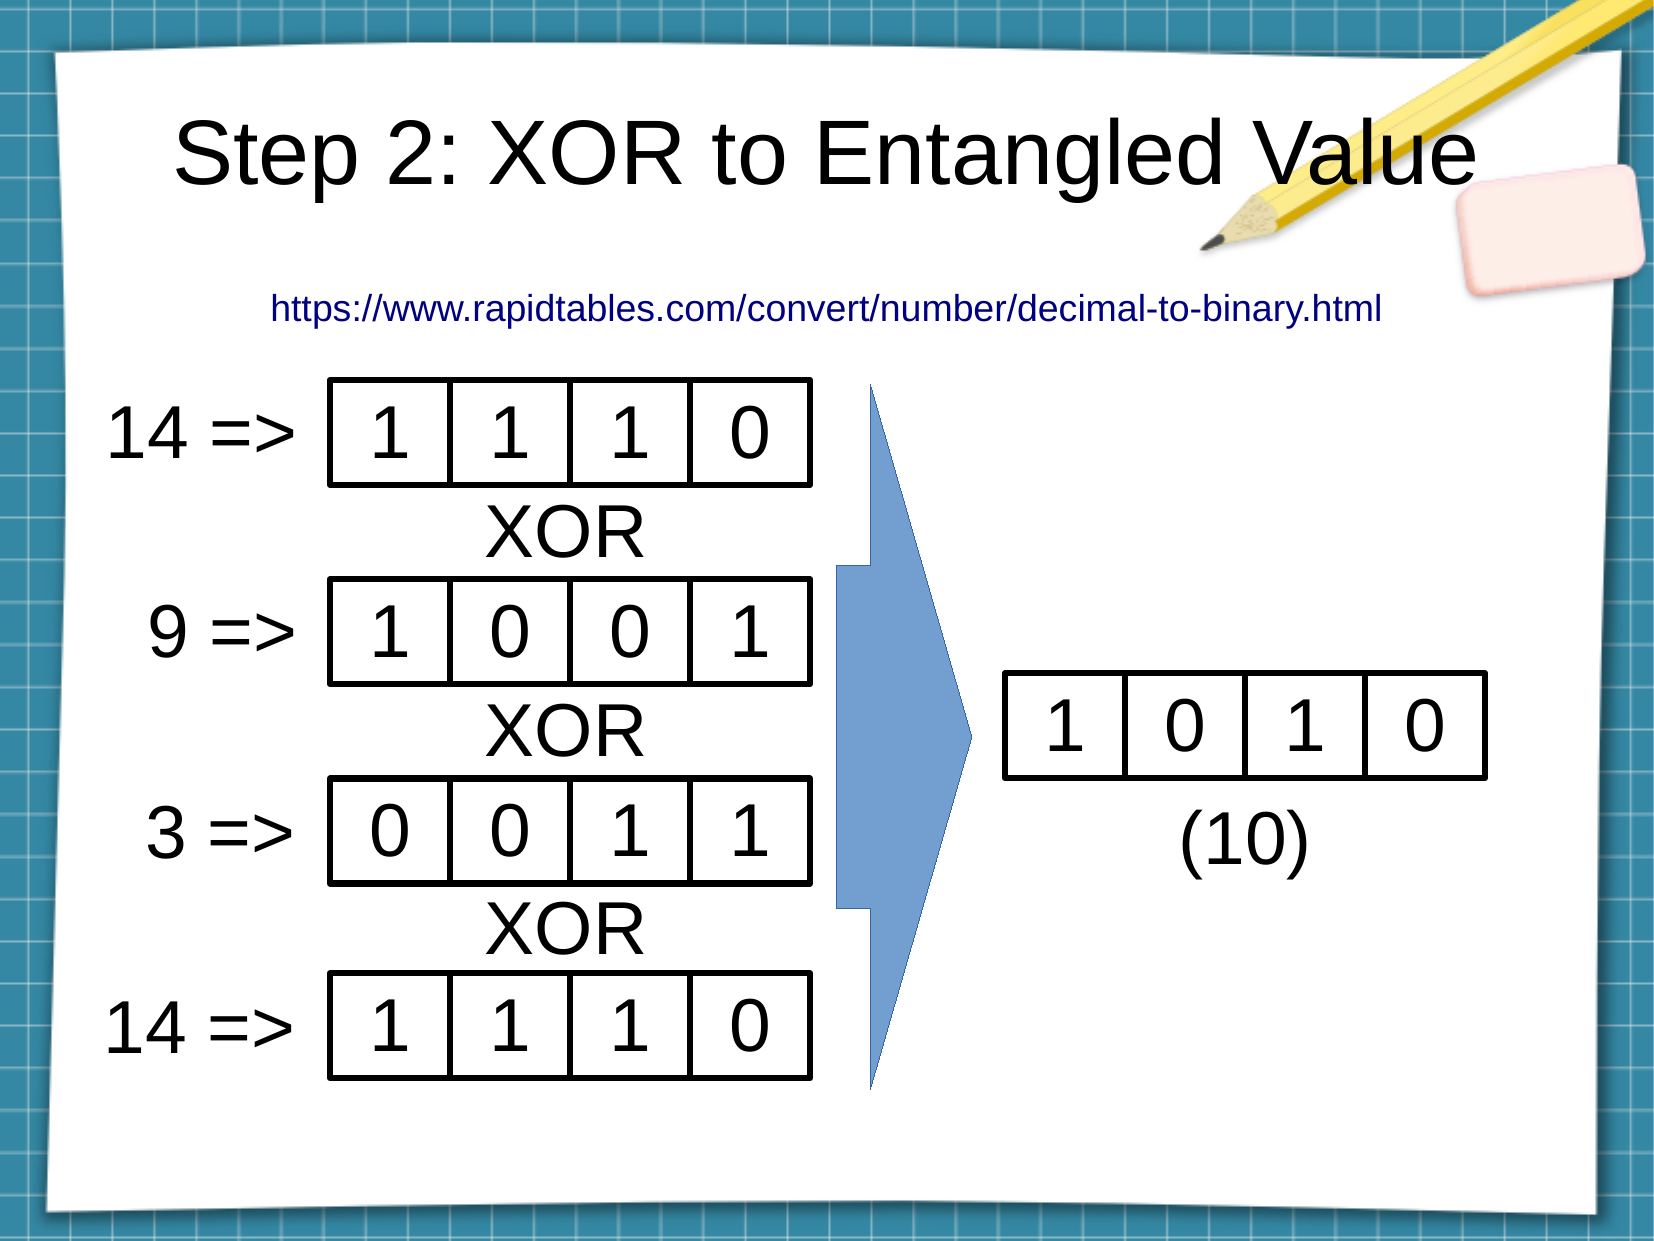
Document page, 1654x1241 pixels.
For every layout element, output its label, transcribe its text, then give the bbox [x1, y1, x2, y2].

text_box (10) [1125, 785, 1366, 891]
text_box 9 => [75, 579, 316, 685]
text_box 1 [1005, 673, 1125, 779]
text_box 1 [330, 379, 450, 485]
text_box 14 => [73, 975, 314, 1081]
text_box 1 [570, 379, 691, 485]
text_box 3 => [73, 780, 314, 886]
text_box 0 [570, 579, 691, 685]
text_box 0 [330, 778, 450, 884]
text_box 0 [691, 379, 811, 485]
text_box 0 [450, 778, 570, 884]
title Step 2: XOR to Entangled Value [82, 49, 1571, 257]
text_box XOR [470, 681, 663, 781]
picture [0, 0, 1654, 1241]
text_box 1 [450, 379, 570, 485]
text_box 0 [1125, 673, 1245, 779]
text_box 1 [691, 579, 811, 685]
text_box 0 [450, 579, 570, 685]
text_box 0 [1366, 673, 1486, 779]
text_box 14 => [75, 379, 316, 485]
text_box 1 [570, 973, 691, 1079]
text_box https://www.rapidtables.com/convert/number/decimal-to-binary.html [255, 279, 1398, 337]
text_box [836, 384, 972, 1090]
text_box 1 [691, 778, 811, 884]
text_box 0 [691, 973, 811, 1079]
text_box XOR [470, 482, 663, 582]
text_box 1 [450, 973, 570, 1079]
text_box XOR [470, 879, 663, 979]
text_box 1 [330, 579, 450, 685]
text_box 1 [330, 973, 450, 1079]
text_box 1 [570, 778, 691, 884]
text_box 1 [1245, 673, 1366, 779]
